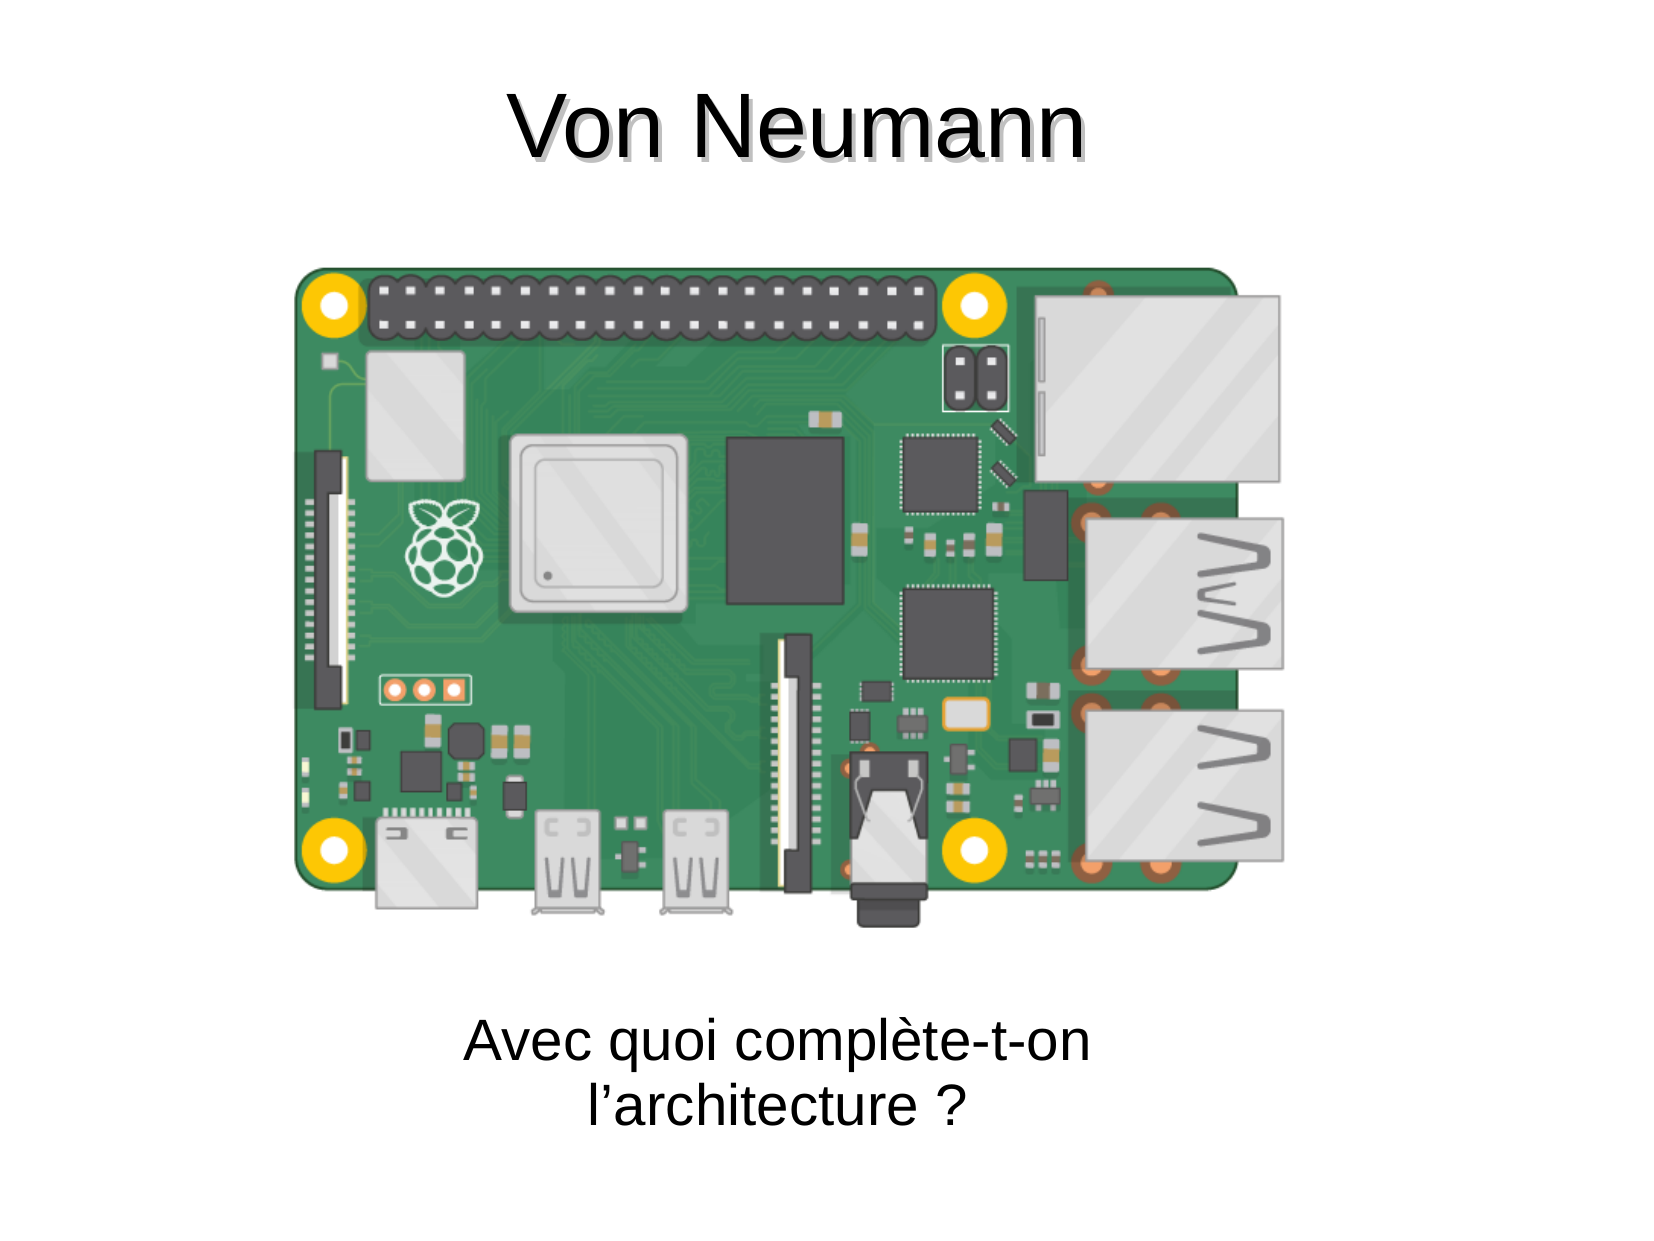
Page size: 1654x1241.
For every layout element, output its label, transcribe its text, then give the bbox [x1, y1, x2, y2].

picture [265, 281, 1329, 1004]
title Von Neumann [177, 0, 1418, 281]
text_box Avec quoi complète-t-on l’architecture ? [413, 1000, 1388, 1211]
